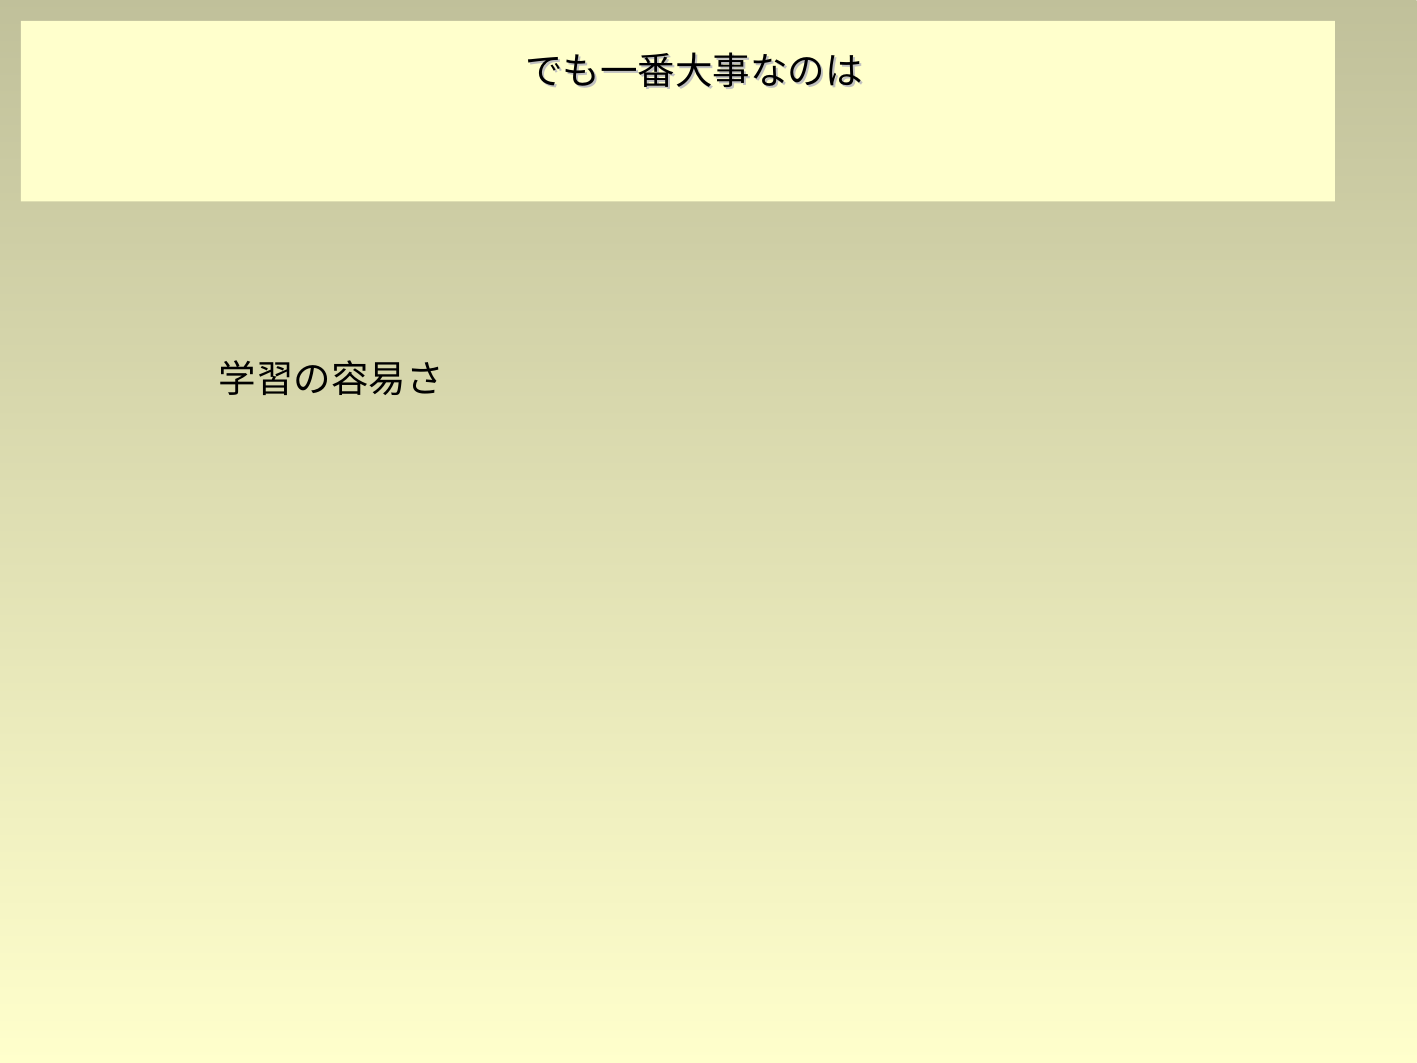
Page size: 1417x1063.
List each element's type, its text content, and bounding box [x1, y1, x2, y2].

text_box でも一番大事なのは [22, 33, 1365, 180]
text_box [20, 20, 1335, 202]
text_box 学習の容易さ [204, 341, 1386, 861]
